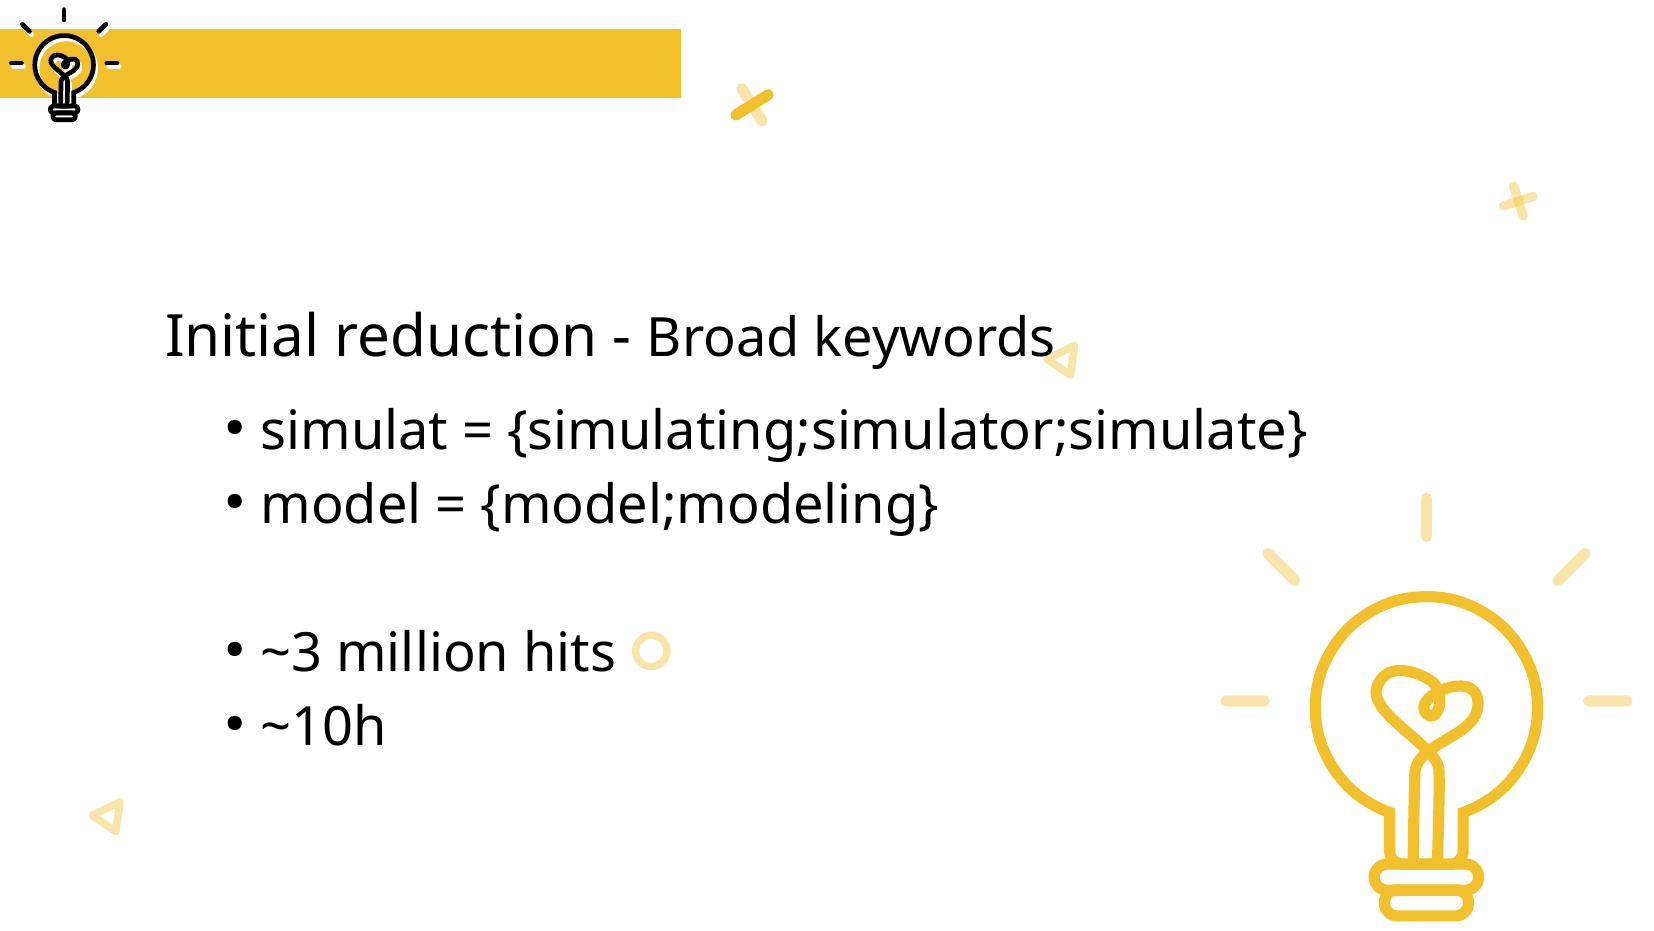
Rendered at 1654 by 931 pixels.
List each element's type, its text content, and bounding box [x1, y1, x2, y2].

text_box simulat = {simulating;simulator;simulate} model = {model;modeling} ~3 million hits ~10h [225, 418, 1470, 735]
title Initial reduction - Broad keywords [165, 265, 1238, 402]
